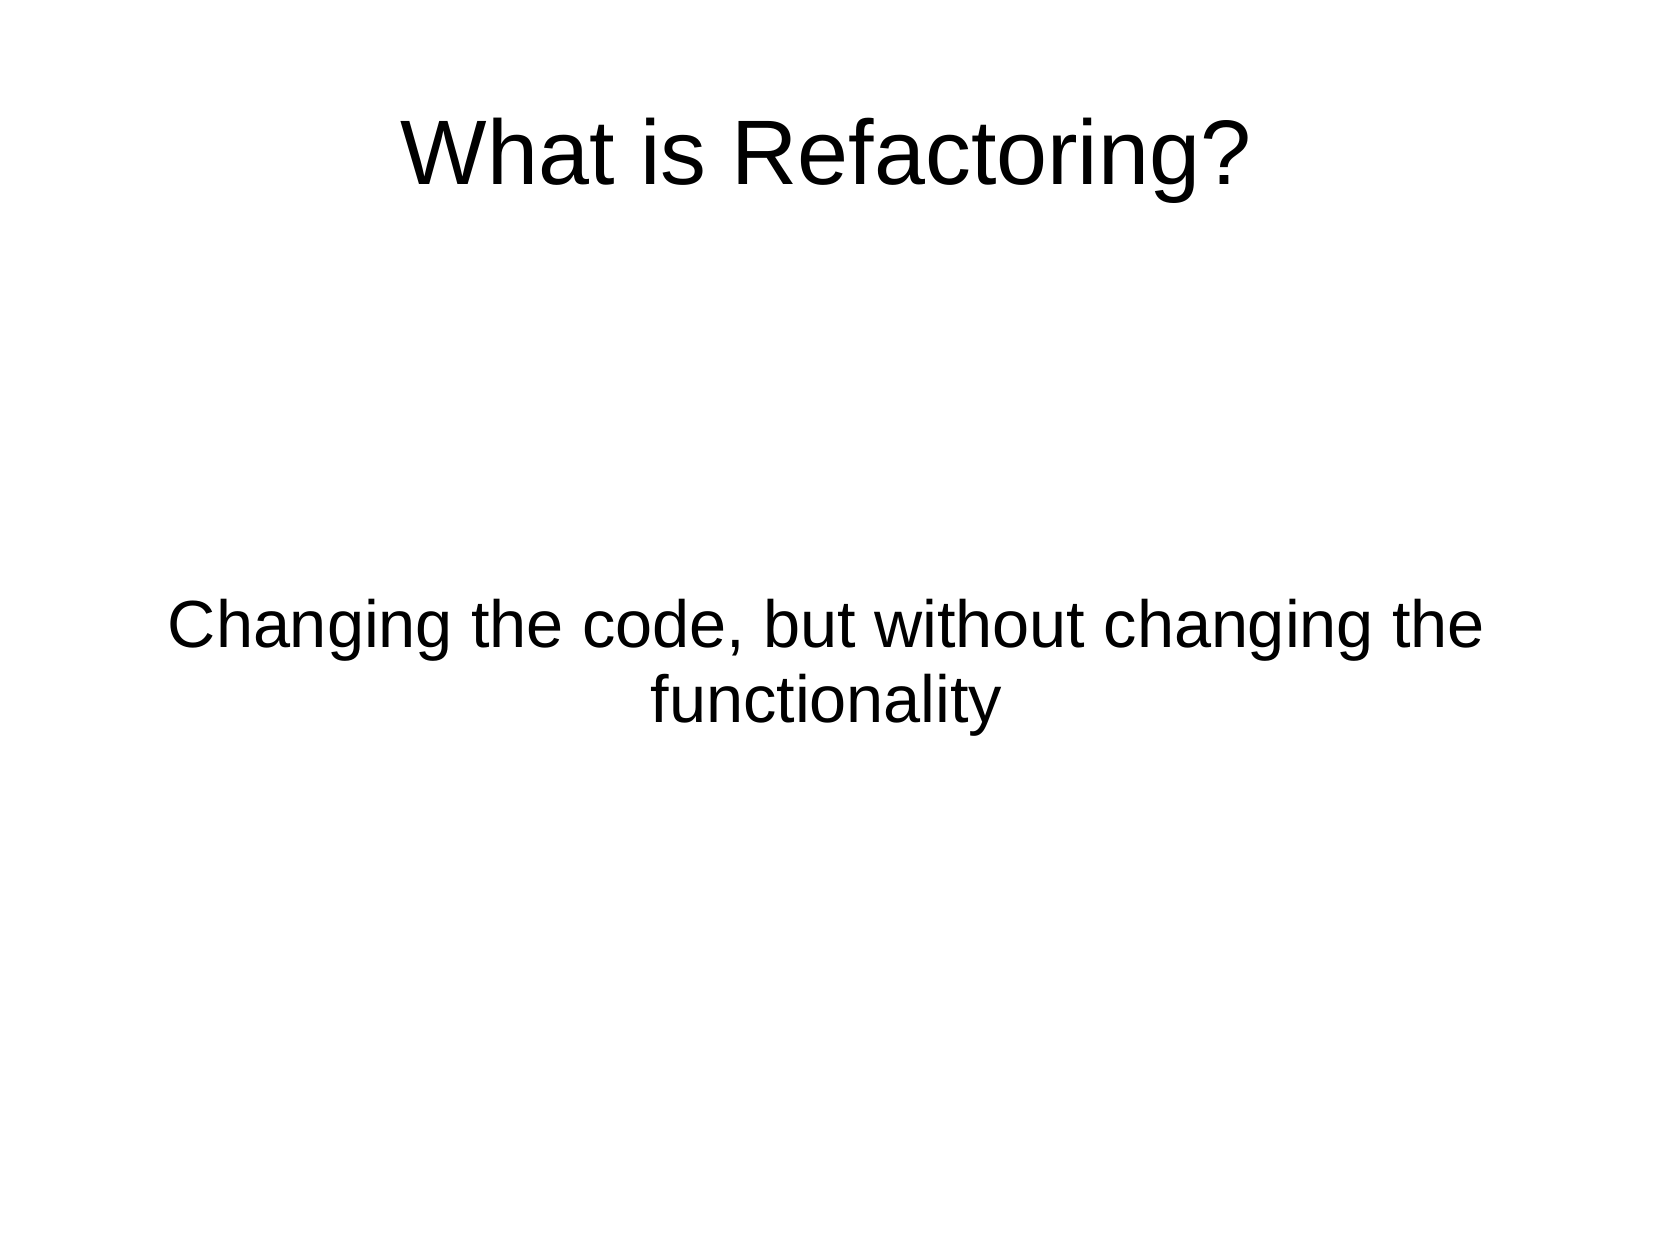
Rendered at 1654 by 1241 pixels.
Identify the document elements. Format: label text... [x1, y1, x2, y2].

title What is Refactoring? [82, 56, 1571, 250]
subtitle Changing the code, but without changing the functionality [82, 297, 1571, 1102]
